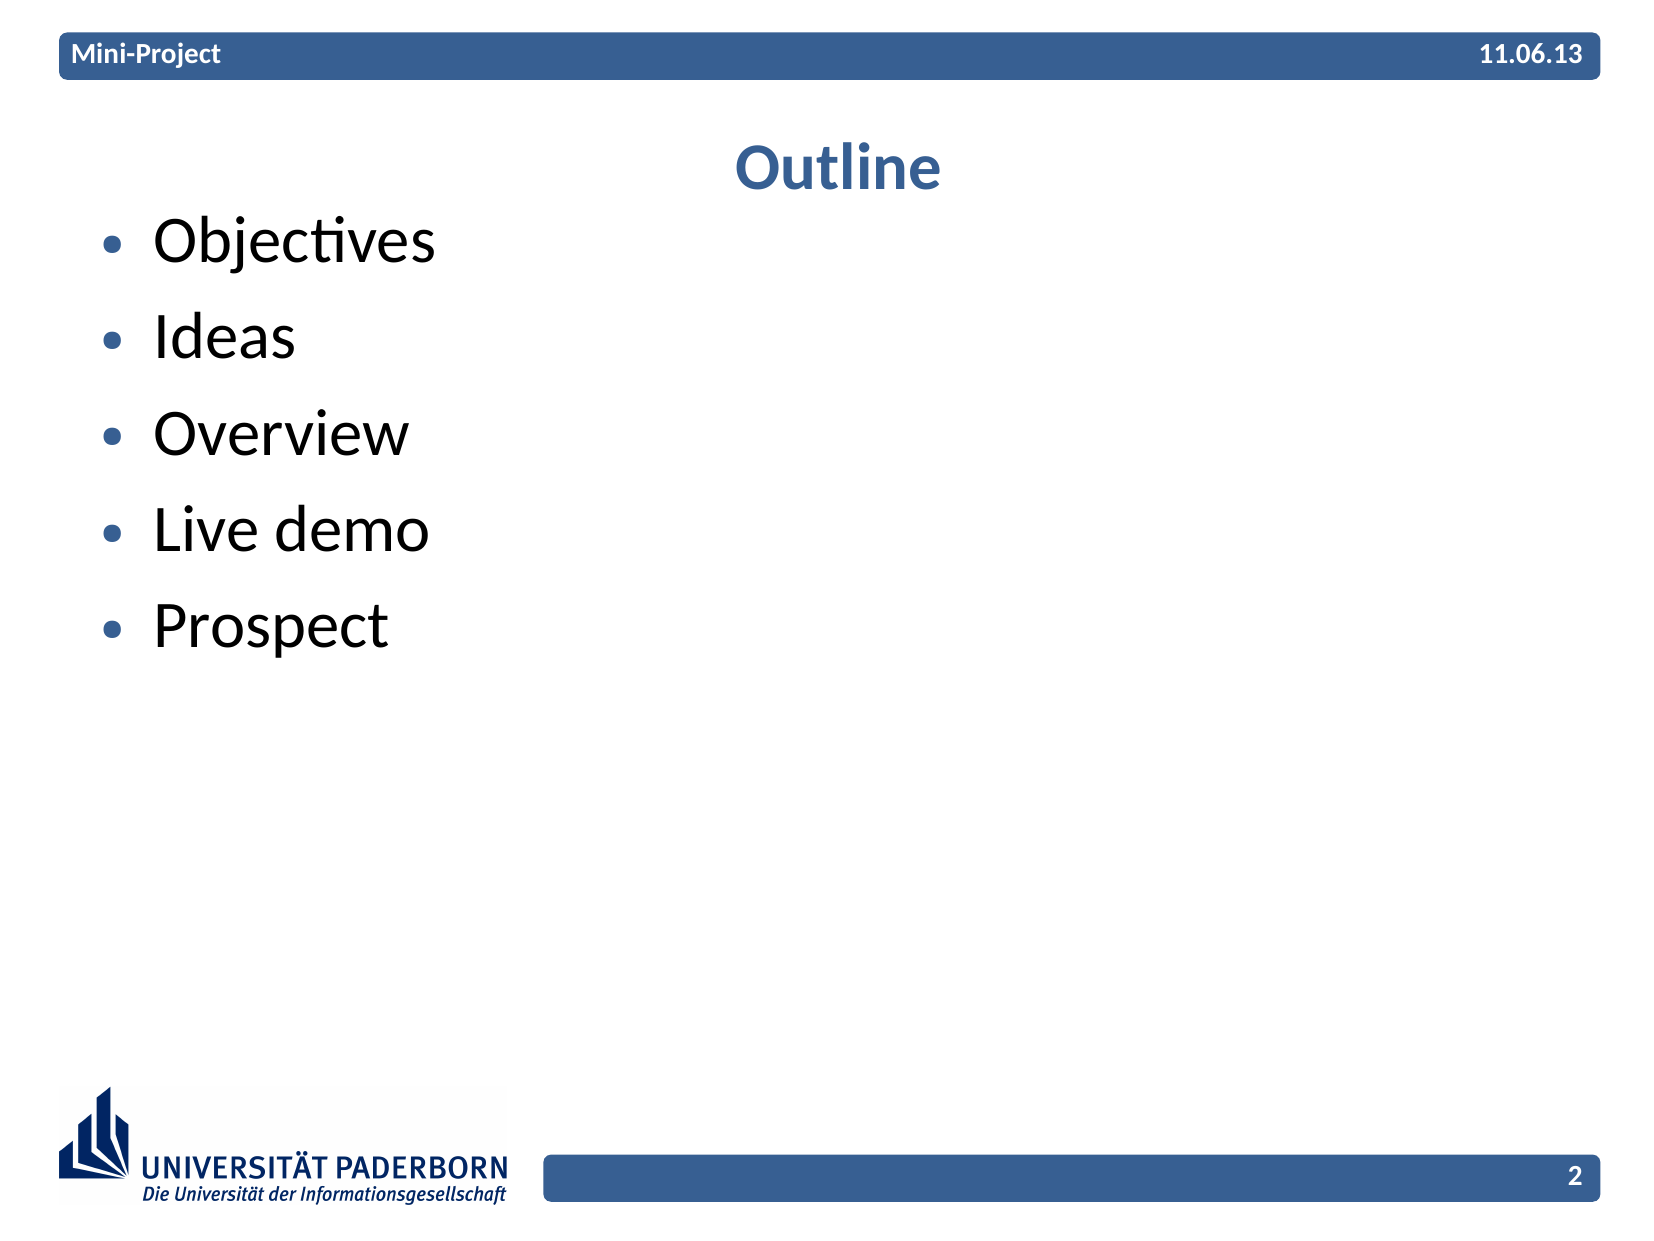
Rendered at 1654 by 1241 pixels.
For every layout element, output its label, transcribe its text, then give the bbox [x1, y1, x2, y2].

list Objectives Ideas Overview Live demo Prospect [82, 212, 1595, 1193]
title Outline [82, 121, 1595, 212]
picture [59, 1086, 507, 1205]
